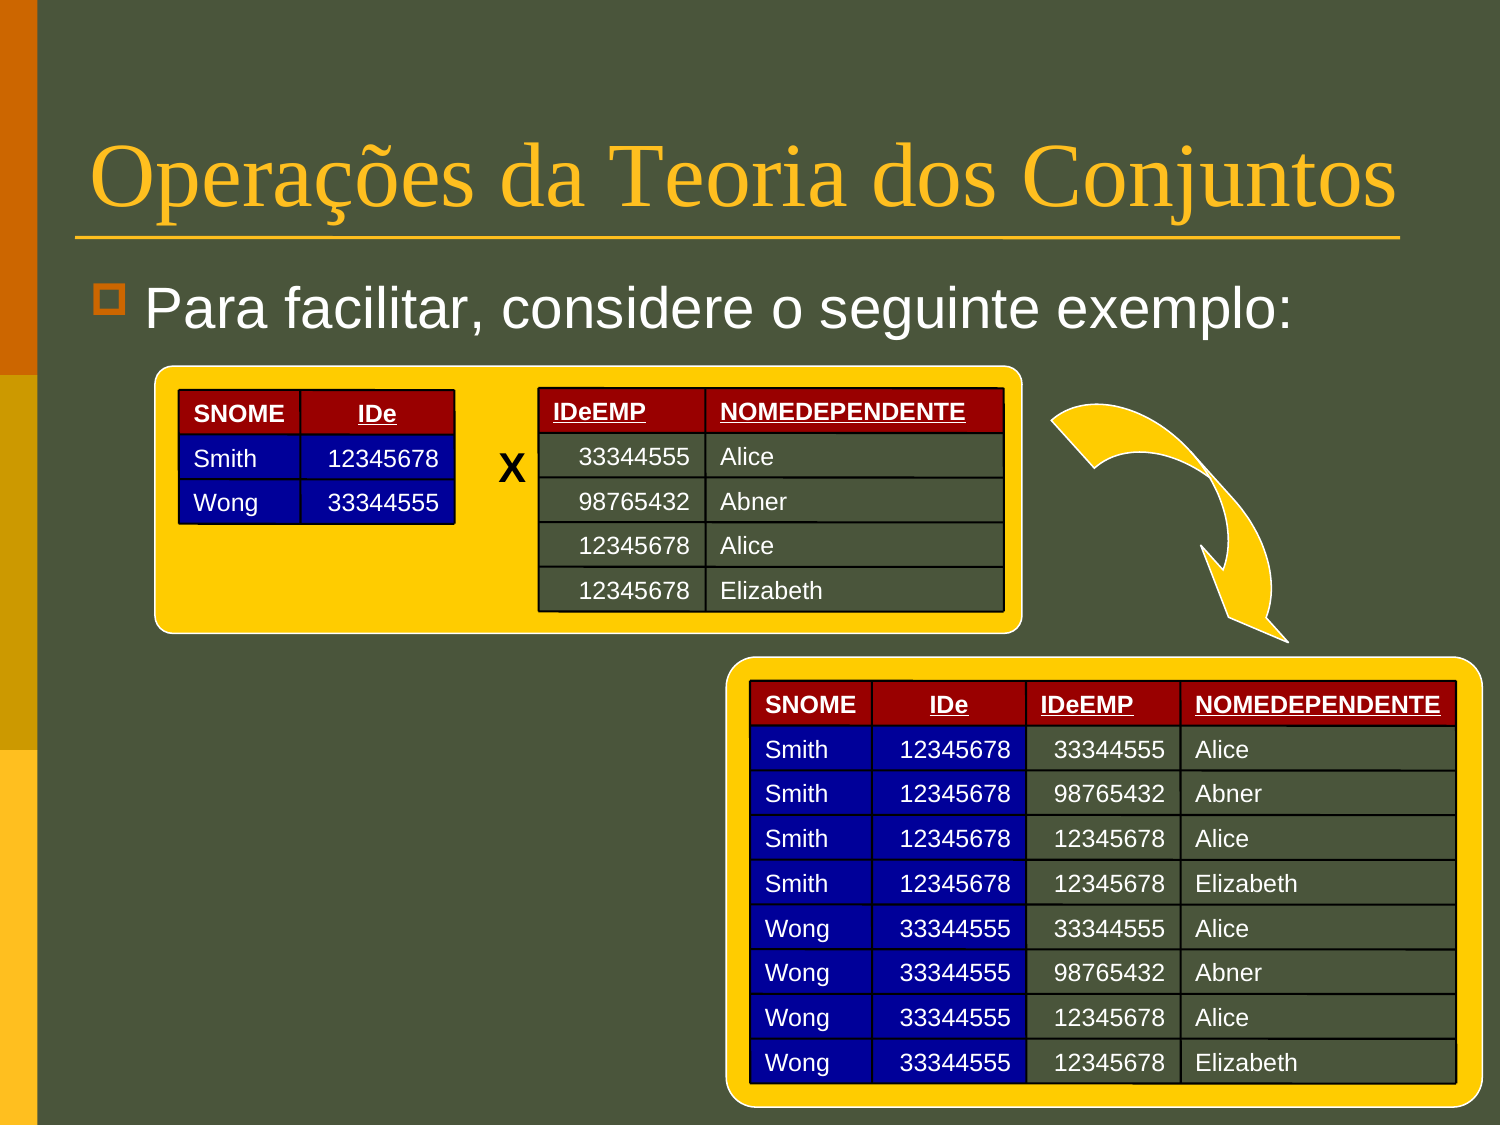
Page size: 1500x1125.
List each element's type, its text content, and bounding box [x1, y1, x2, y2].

text_box Wong [752, 906, 871, 948]
text_box 33344555 [874, 906, 1025, 948]
text_box 98765432 [540, 479, 704, 521]
text_box Smith [180, 436, 299, 478]
text_box Abner [1182, 951, 1455, 992]
text_box 12345678 [1028, 995, 1179, 1037]
text_box IDe [873, 682, 1025, 724]
text_box 33344555 [874, 1040, 1025, 1082]
text_box Elizabeth [1182, 1040, 1455, 1082]
text_box Smith [752, 816, 870, 858]
text_box Abner [707, 479, 1002, 521]
text_box 98765432 [1028, 951, 1179, 992]
text_box [1051, 404, 1289, 643]
text_box Alice [1182, 817, 1455, 858]
text_box 12345678 [873, 772, 1025, 813]
text_box [726, 657, 1483, 1108]
text_box Smith [752, 772, 870, 813]
text_box 33344555 [874, 995, 1025, 1037]
text_box Alice [1182, 906, 1455, 948]
text_box 12345678 [540, 524, 704, 565]
text_box Wong [752, 1040, 871, 1082]
list Para facilitar, considere o seguinte exemplo: [75, 262, 1426, 1006]
text_box 33344555 [1028, 906, 1179, 948]
text_box 33344555 [874, 951, 1025, 992]
text_box Abner [1182, 772, 1455, 814]
text_box 12345678 [874, 861, 1025, 903]
text_box Elizabeth [707, 568, 1002, 610]
text_box NOMEDEPENDENTE [707, 390, 1002, 432]
text_box IDe [302, 391, 453, 433]
text_box 12345678 [1028, 1040, 1179, 1082]
text_box 12345678 [1028, 861, 1179, 903]
text_box IDeEMP [540, 390, 704, 431]
text_box Wong [180, 481, 299, 522]
text_box 33344555 [1028, 727, 1179, 769]
text_box Wong [752, 951, 871, 992]
text_box Alice [1182, 727, 1455, 769]
text_box IDeEMP [1028, 682, 1179, 724]
text_box Smith [752, 727, 870, 769]
text_box 12345678 [302, 436, 453, 478]
text_box Alice [1182, 995, 1455, 1037]
text_box 12345678 [1028, 816, 1179, 858]
text_box Alice [707, 524, 1002, 565]
text_box 12345678 [874, 816, 1025, 858]
text_box NOMEDEPENDENTE [1182, 682, 1454, 724]
text_box X [483, 432, 542, 499]
text_box 12345678 [540, 568, 704, 610]
text_box 33344555 [302, 481, 453, 522]
text_box Alice [707, 434, 1002, 476]
text_box Elizabeth [1182, 861, 1455, 903]
text_box 98765432 [1028, 772, 1179, 813]
text_box Smith [752, 861, 870, 903]
text_box SNOME [180, 391, 299, 433]
title Operações da Teoria dos Conjuntos [75, 45, 1426, 233]
text_box Wong [752, 995, 871, 1037]
text_box 33344555 [542, 434, 704, 476]
text_box SNOME [752, 682, 870, 724]
text_box 12345678 [873, 727, 1025, 769]
